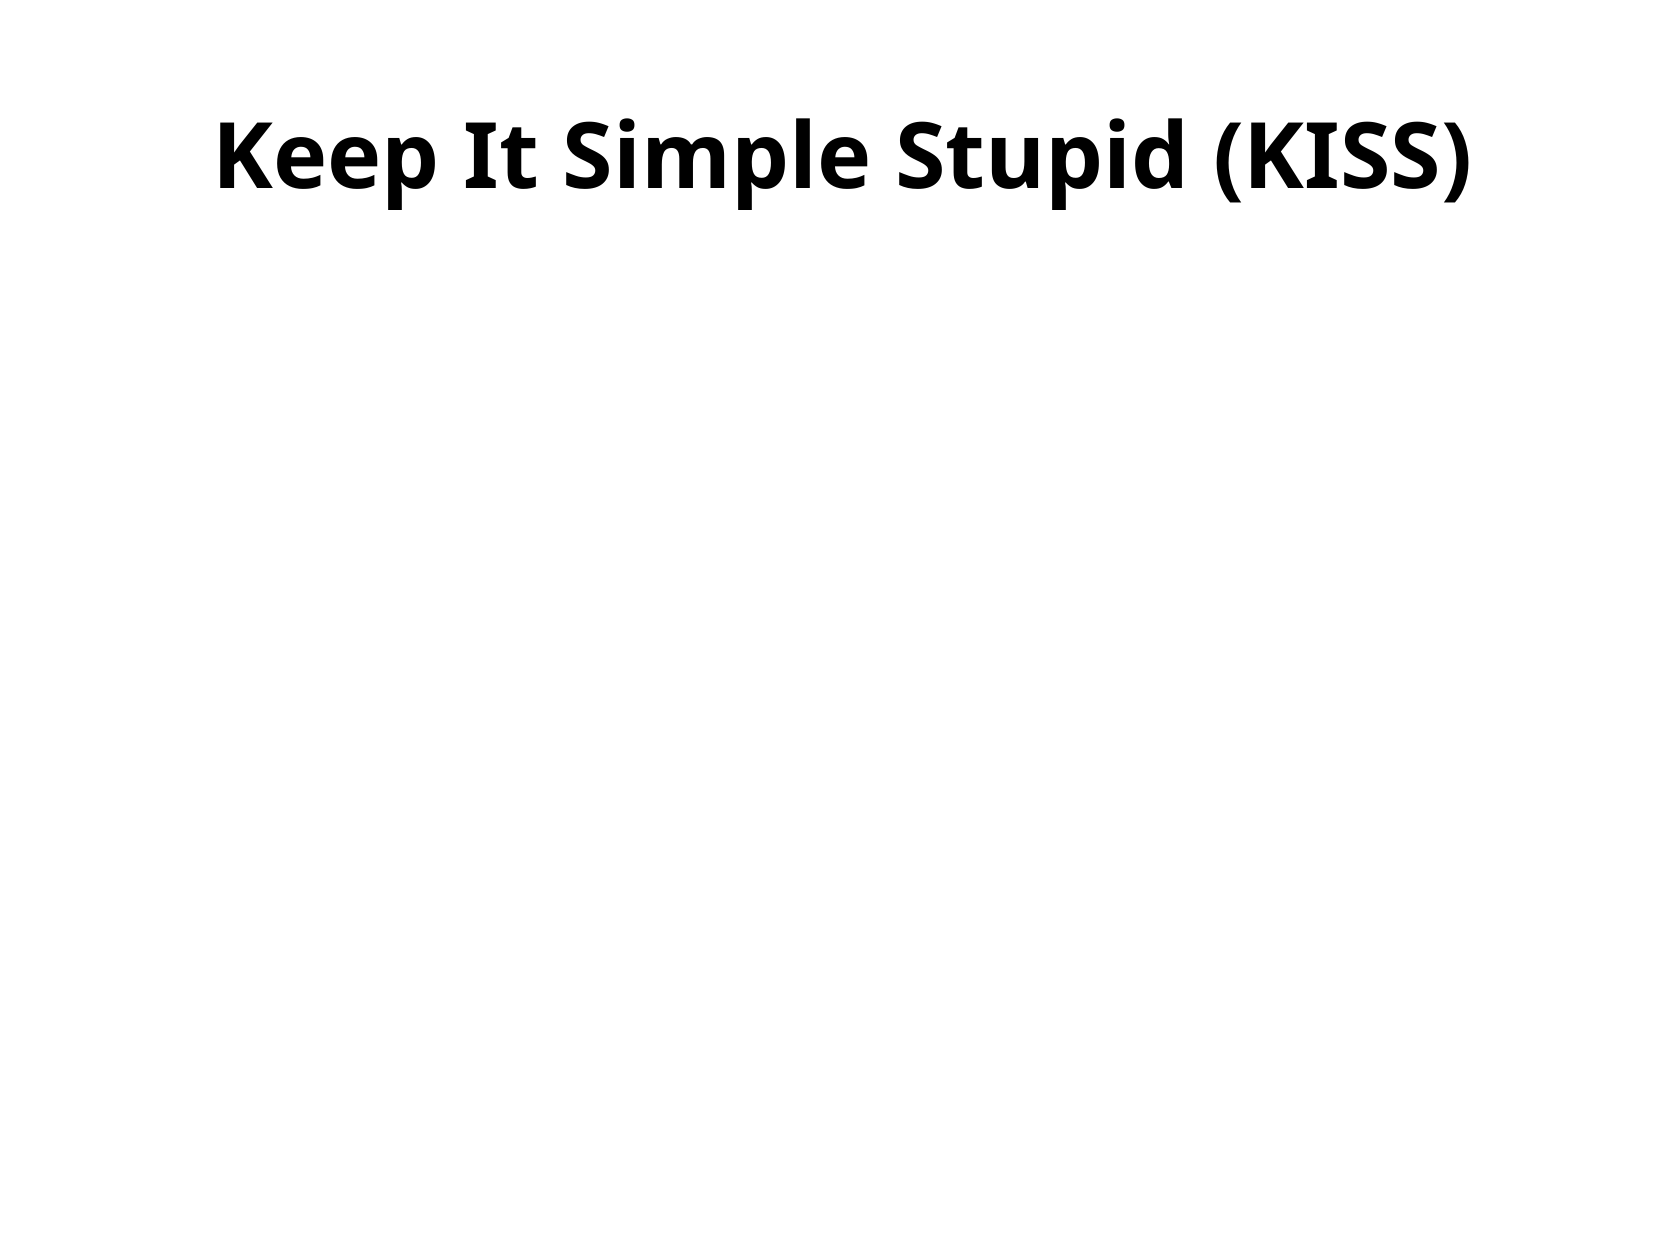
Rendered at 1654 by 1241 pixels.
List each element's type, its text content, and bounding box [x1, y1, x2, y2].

title Keep It Simple Stupid (KISS) [82, 49, 1571, 257]
